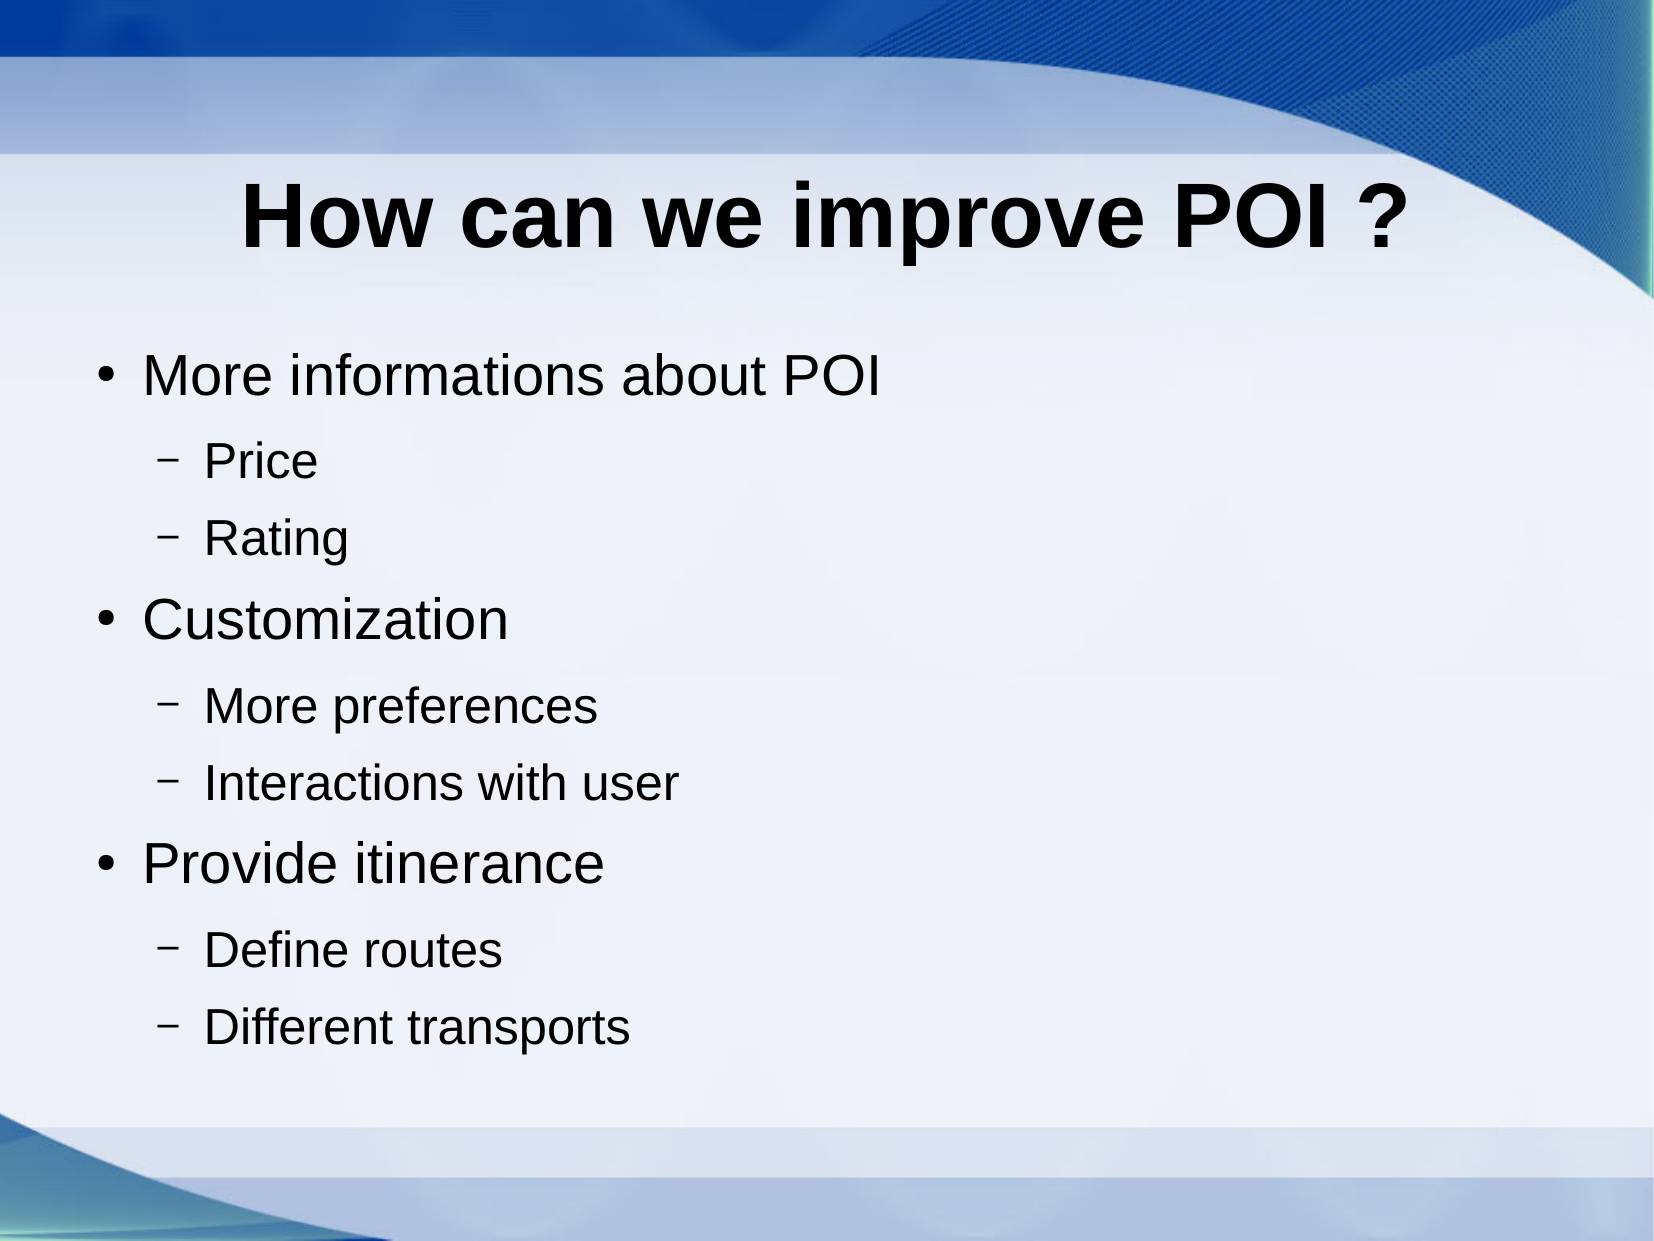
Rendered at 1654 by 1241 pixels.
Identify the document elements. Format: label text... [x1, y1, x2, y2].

title How can we improve POI ? [82, 111, 1571, 319]
list More informations about POI Price Rating Customization More preferences Interactions with user Provide itinerance Define routes Different transports [80, 342, 1536, 1062]
picture [0, 0, 1654, 1241]
